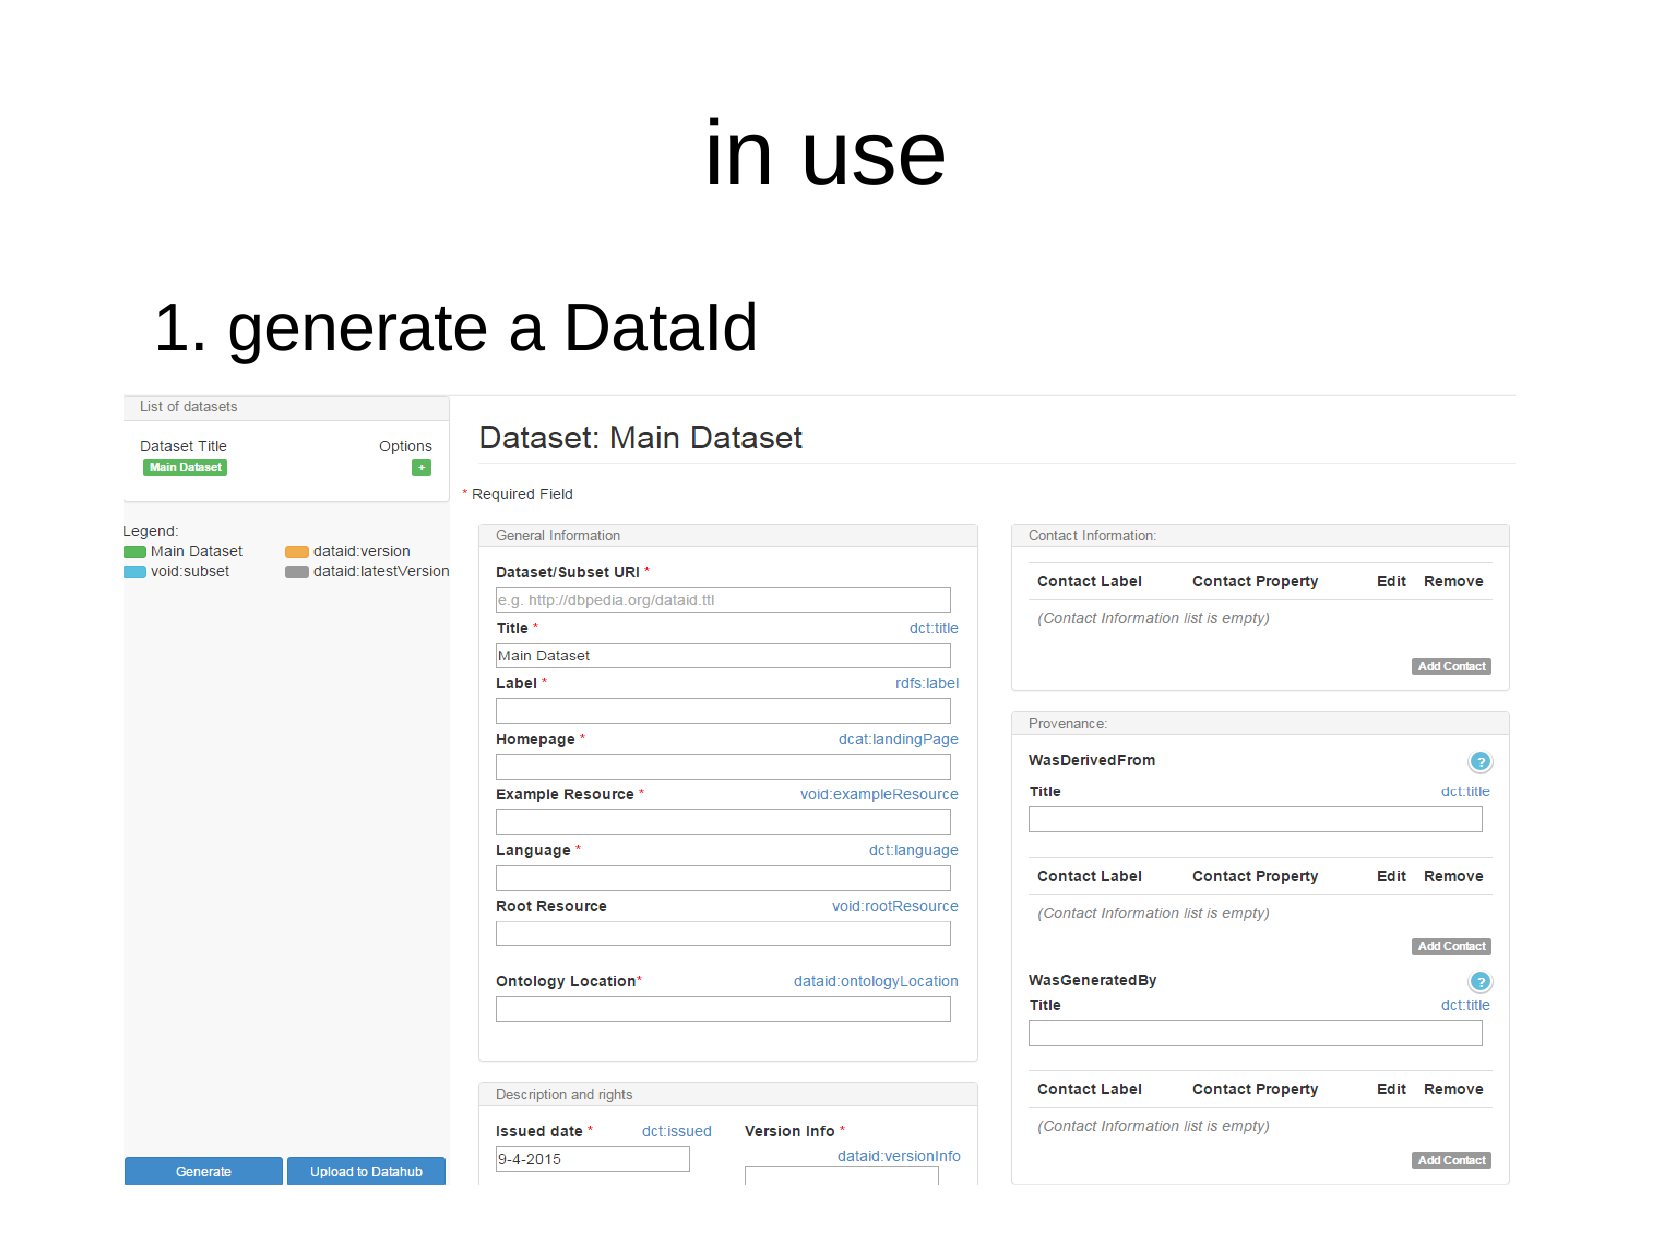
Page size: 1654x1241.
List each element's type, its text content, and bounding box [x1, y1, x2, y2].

picture [124, 394, 1516, 1186]
title in use [82, 49, 1571, 257]
list 1. generate a DataId [82, 290, 1571, 1109]
